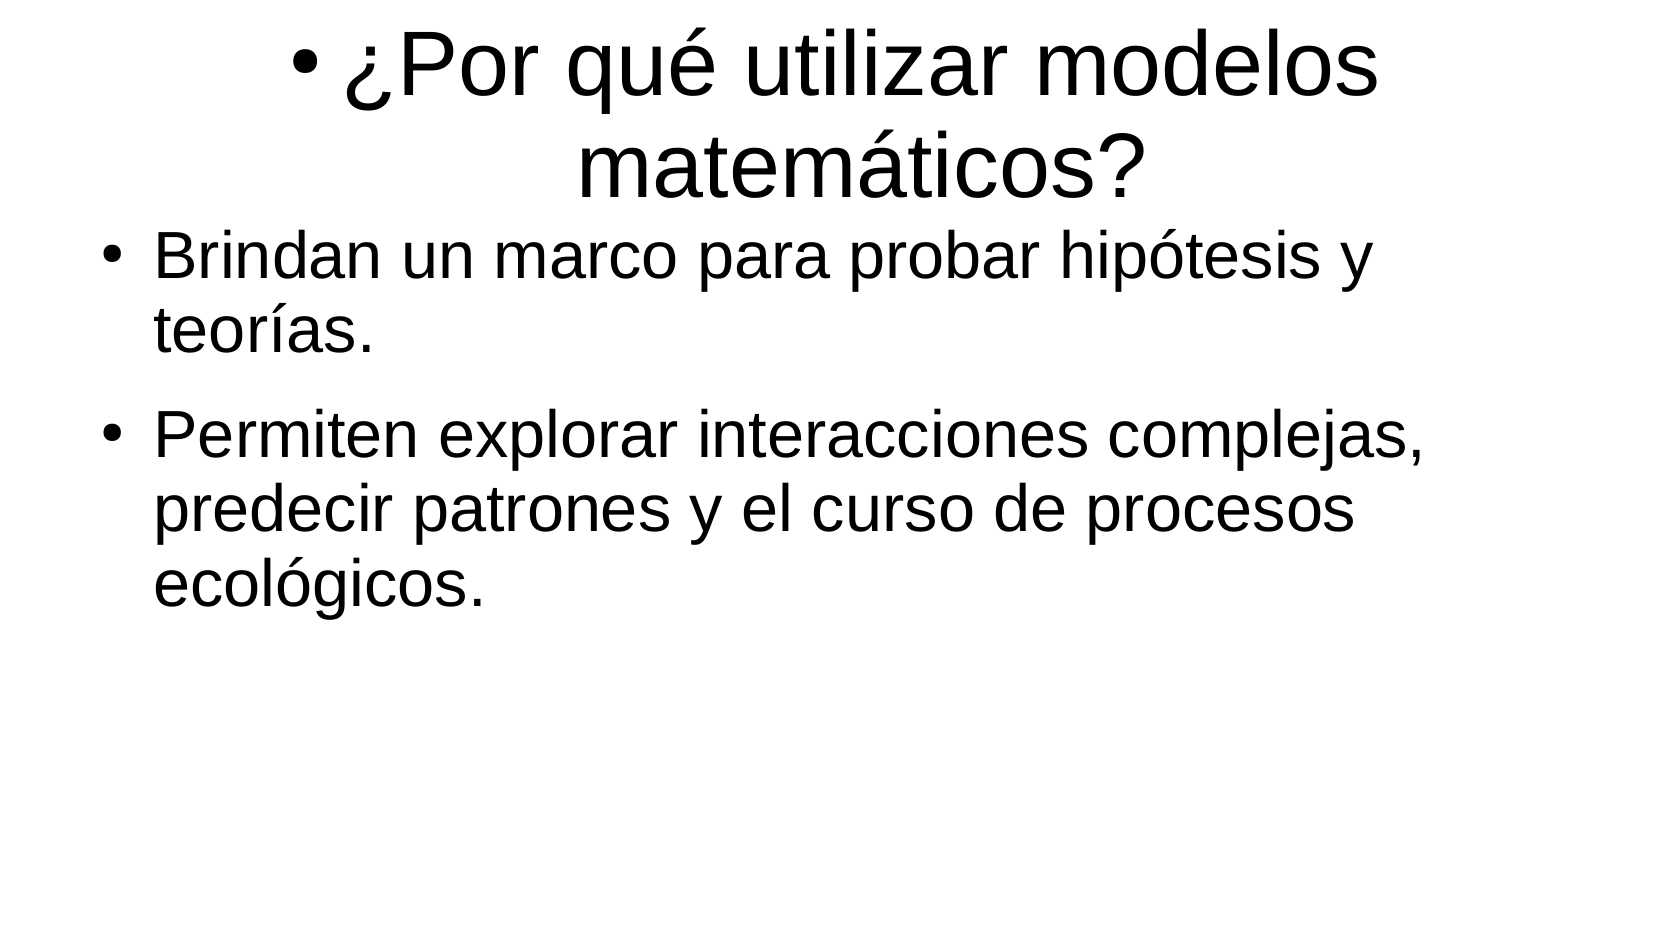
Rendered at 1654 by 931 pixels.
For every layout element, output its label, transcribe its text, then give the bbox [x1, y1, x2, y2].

list Brindan un marco para probar hipótesis y teorías. Permiten explorar interacciones complejas, predecir patrones y el curso de procesos ecológicos. [82, 217, 1571, 758]
title ¿Por qué utilizar modelos matemáticos? [82, 12, 1571, 217]
